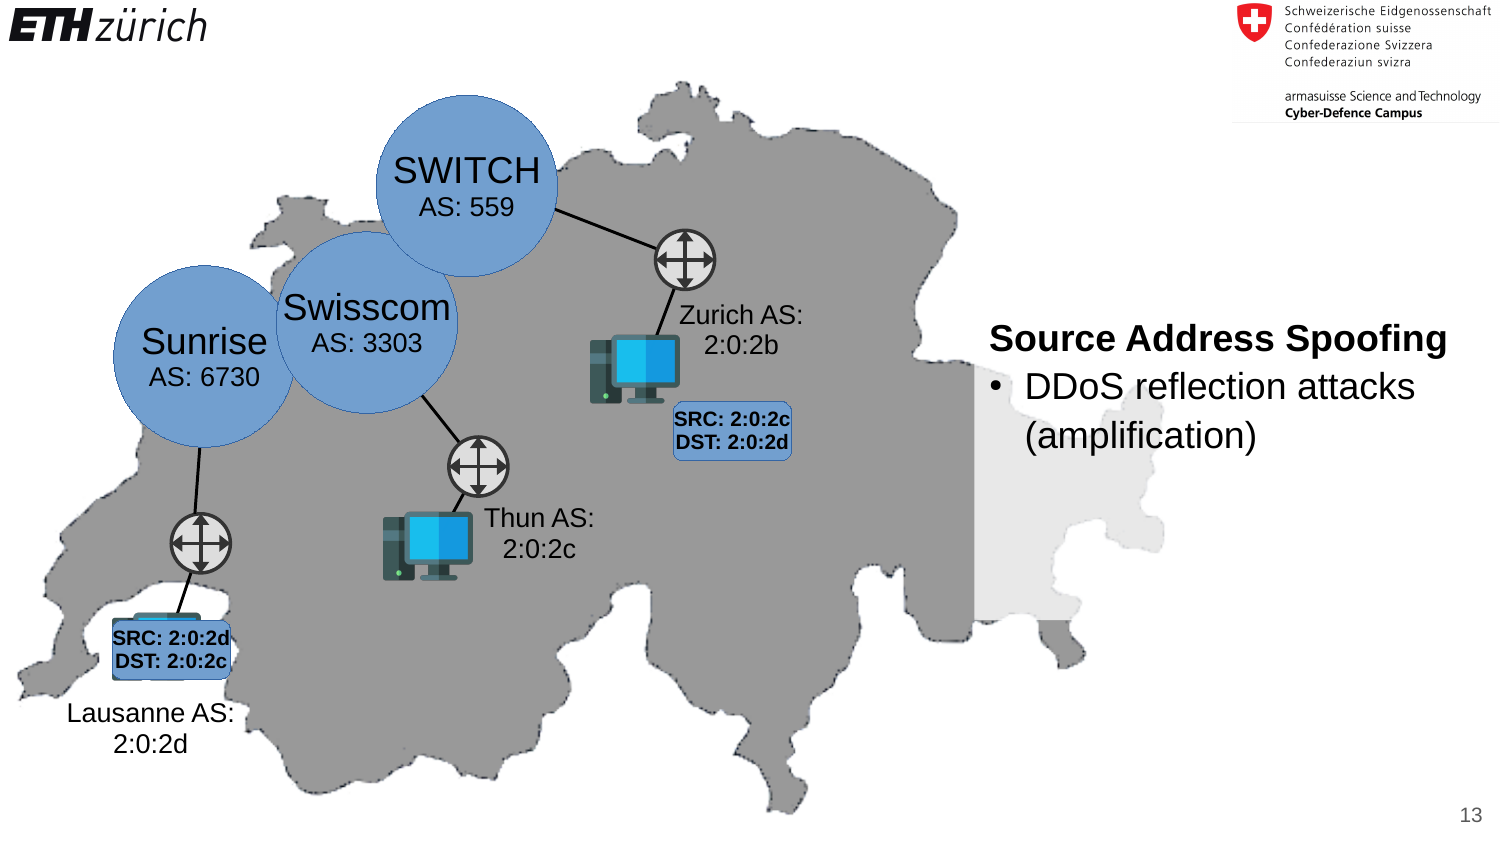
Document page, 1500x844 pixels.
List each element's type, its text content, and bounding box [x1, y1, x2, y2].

text_box SWITCH AS: 559 [376, 95, 558, 277]
text_box Zurich AS: 2:0:2b [638, 292, 844, 368]
picture [1232, 0, 1500, 123]
text_box Source Address Spoofing DDoS reflection attacks (amplification) [974, 147, 1477, 621]
text_box Swisscom AS: 3303 [276, 231, 458, 414]
text_box [448, 437, 508, 496]
text_box SRC: 2:0:2c DST: 2:0:2d [673, 401, 792, 461]
text_box Lausanne AS: 2:0:2d [47, 690, 254, 767]
text_box Sunrise AS: 6730 [113, 265, 293, 448]
text_box [655, 230, 715, 290]
picture [0, 76, 1208, 844]
text_box SRC: 2:0:2d DST: 2:0:2c [112, 620, 231, 680]
text_box [171, 513, 231, 573]
picture [8, 8, 207, 42]
text_box Thun AS: 2:0:2c [437, 496, 642, 572]
